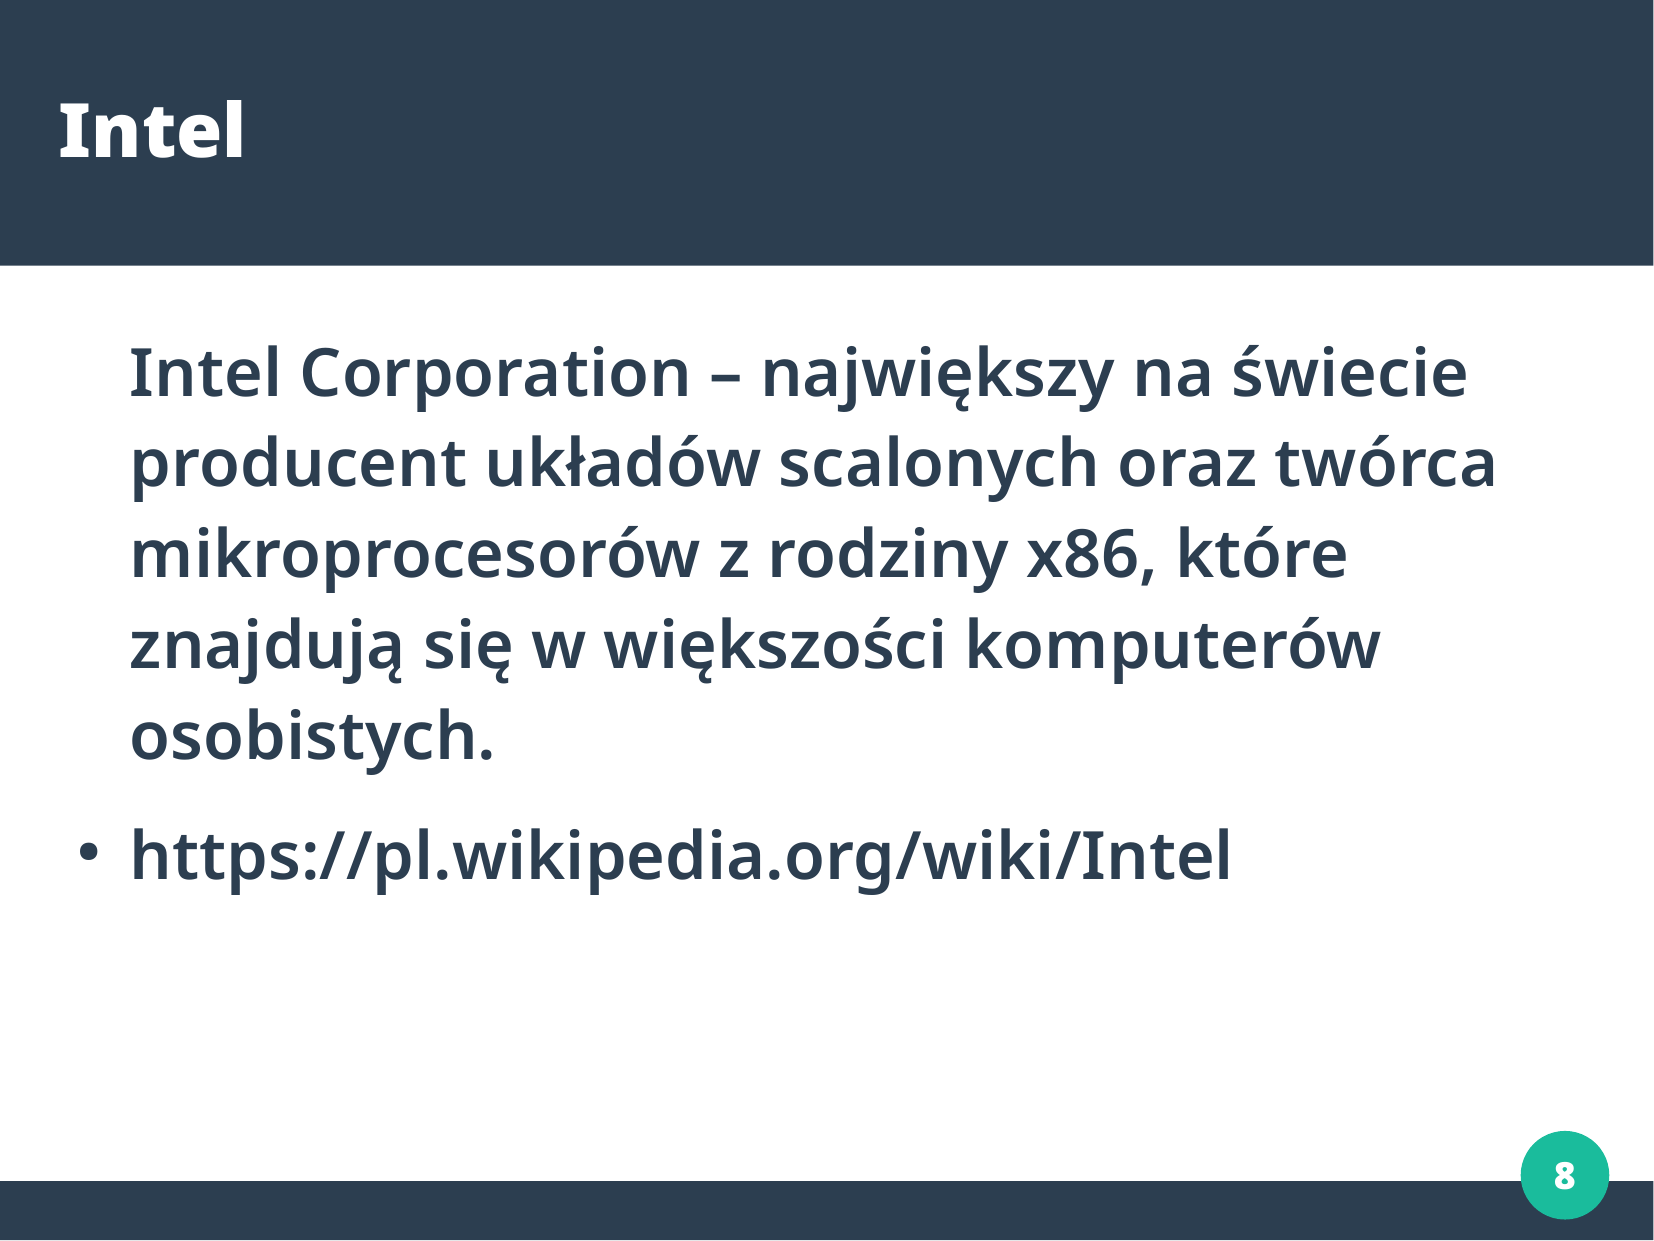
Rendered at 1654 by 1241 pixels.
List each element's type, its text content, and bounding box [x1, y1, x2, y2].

title Intel [59, 49, 1595, 207]
list Intel Corporation – największy na świecie producent układów scalonych oraz twórca mikroprocesorów z rodziny x86, które znajdują się w większości komputerów osobistych. https://pl.wikipedia.org/wiki/Intel [59, 324, 1595, 1152]
